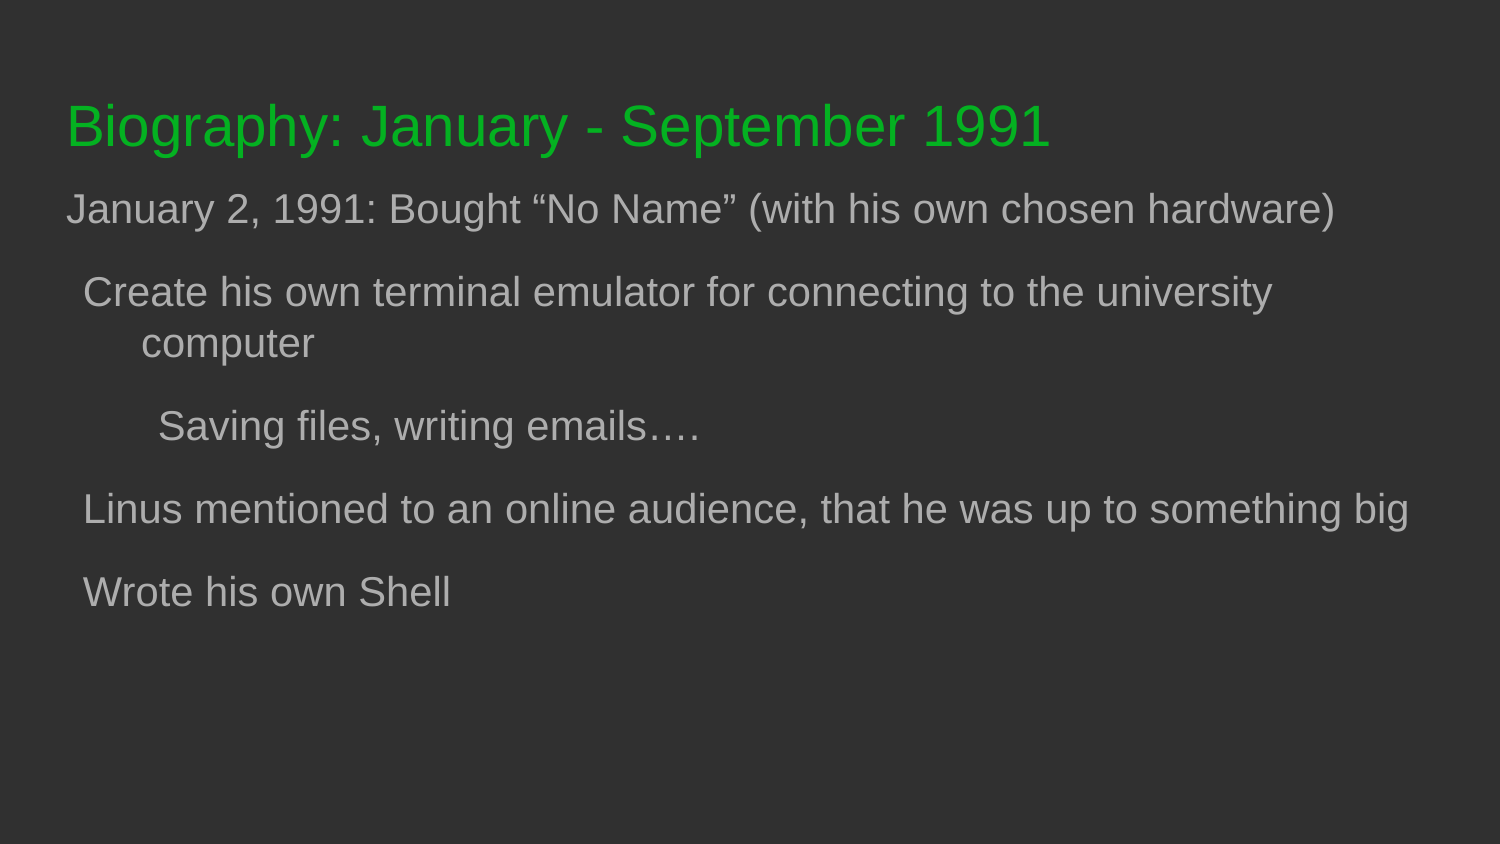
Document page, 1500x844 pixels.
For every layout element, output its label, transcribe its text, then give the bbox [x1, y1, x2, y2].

list January 2, 1991: Bought “No Name” (with his own chosen hardware) Create his own terminal emulator for connecting to the university computer Saving files, writing emails…. Linus mentioned to an online audience, that he was up to something big Wrote his own Shell [51, 166, 1449, 728]
title Biography: January - September 1991 [51, 72, 1449, 166]
